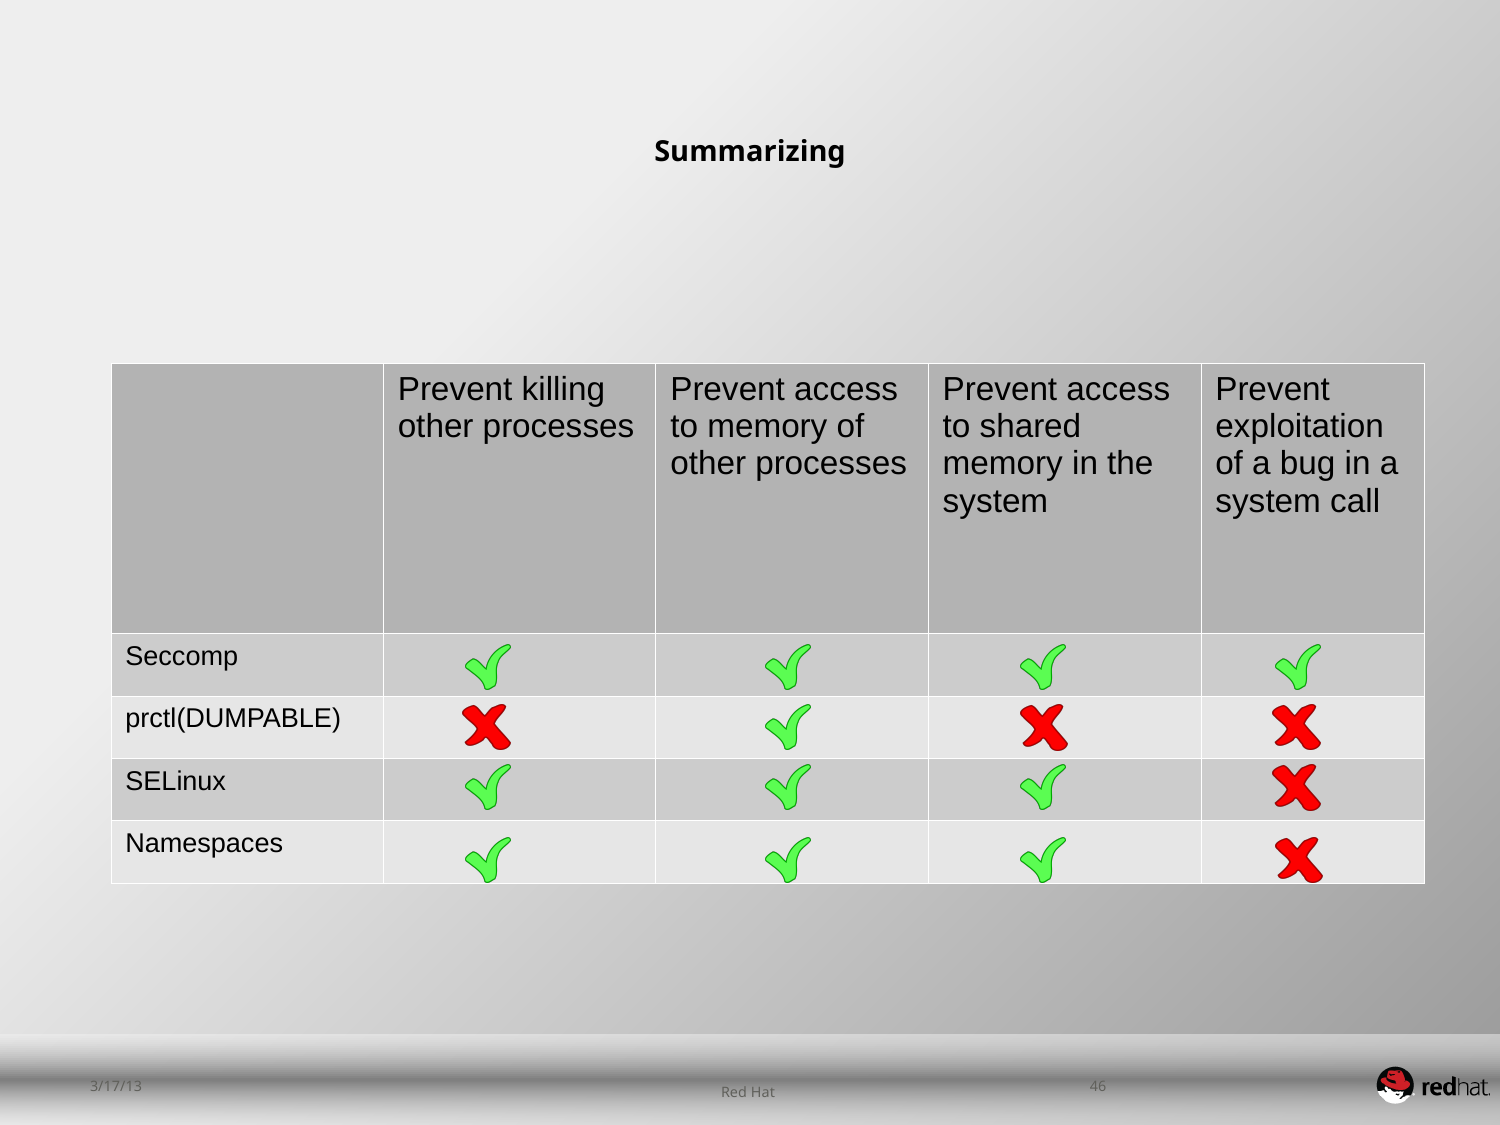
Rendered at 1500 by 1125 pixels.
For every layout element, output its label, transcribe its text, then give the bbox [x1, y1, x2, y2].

table_header Prevent access to memory of other processes [656, 364, 928, 633]
table_cell Seccomp [112, 634, 383, 696]
table_cell [1202, 821, 1424, 883]
footer Red Hat [300, 1065, 1200, 1110]
table_cell prctl(DUMPABLE) [112, 697, 383, 758]
picture [1020, 837, 1066, 884]
table_cell SELinux [112, 759, 383, 820]
table_cell [384, 821, 655, 883]
table_cell [929, 759, 1201, 820]
table_cell [656, 759, 928, 820]
table_cell [384, 697, 655, 758]
table_cell [384, 634, 655, 696]
table_cell [656, 821, 928, 883]
picture [765, 704, 811, 751]
picture [465, 644, 511, 691]
picture [765, 764, 811, 811]
picture [465, 837, 511, 884]
picture [1020, 704, 1068, 751]
picture [1364, 1057, 1500, 1110]
table_header [112, 364, 383, 633]
table_cell [1202, 697, 1424, 758]
title Summarizing [75, 22, 1426, 188]
slide_number <number> [1074, 1051, 1337, 1112]
picture [1275, 644, 1321, 691]
picture [1020, 644, 1066, 691]
table_cell [929, 697, 1201, 758]
picture [1272, 704, 1321, 751]
table_cell [1202, 634, 1424, 696]
table_header Prevent exploitation of a bug in a system call [1202, 364, 1424, 633]
picture [462, 704, 511, 751]
table_header Prevent killing other processes [384, 364, 655, 633]
picture [765, 837, 811, 884]
picture [1272, 764, 1321, 811]
table_header Prevent access to shared memory in the system [929, 364, 1201, 633]
picture [765, 644, 811, 691]
table_cell [656, 634, 928, 696]
table_cell [1202, 759, 1424, 820]
table_cell [384, 759, 655, 820]
picture [465, 764, 511, 811]
table_cell Namespaces [112, 821, 383, 883]
slide_number 3/17/13 [75, 1051, 425, 1112]
table_cell [929, 821, 1201, 883]
picture [1020, 764, 1066, 811]
picture [1275, 837, 1323, 884]
table_cell [656, 697, 928, 758]
table_cell [929, 634, 1201, 696]
